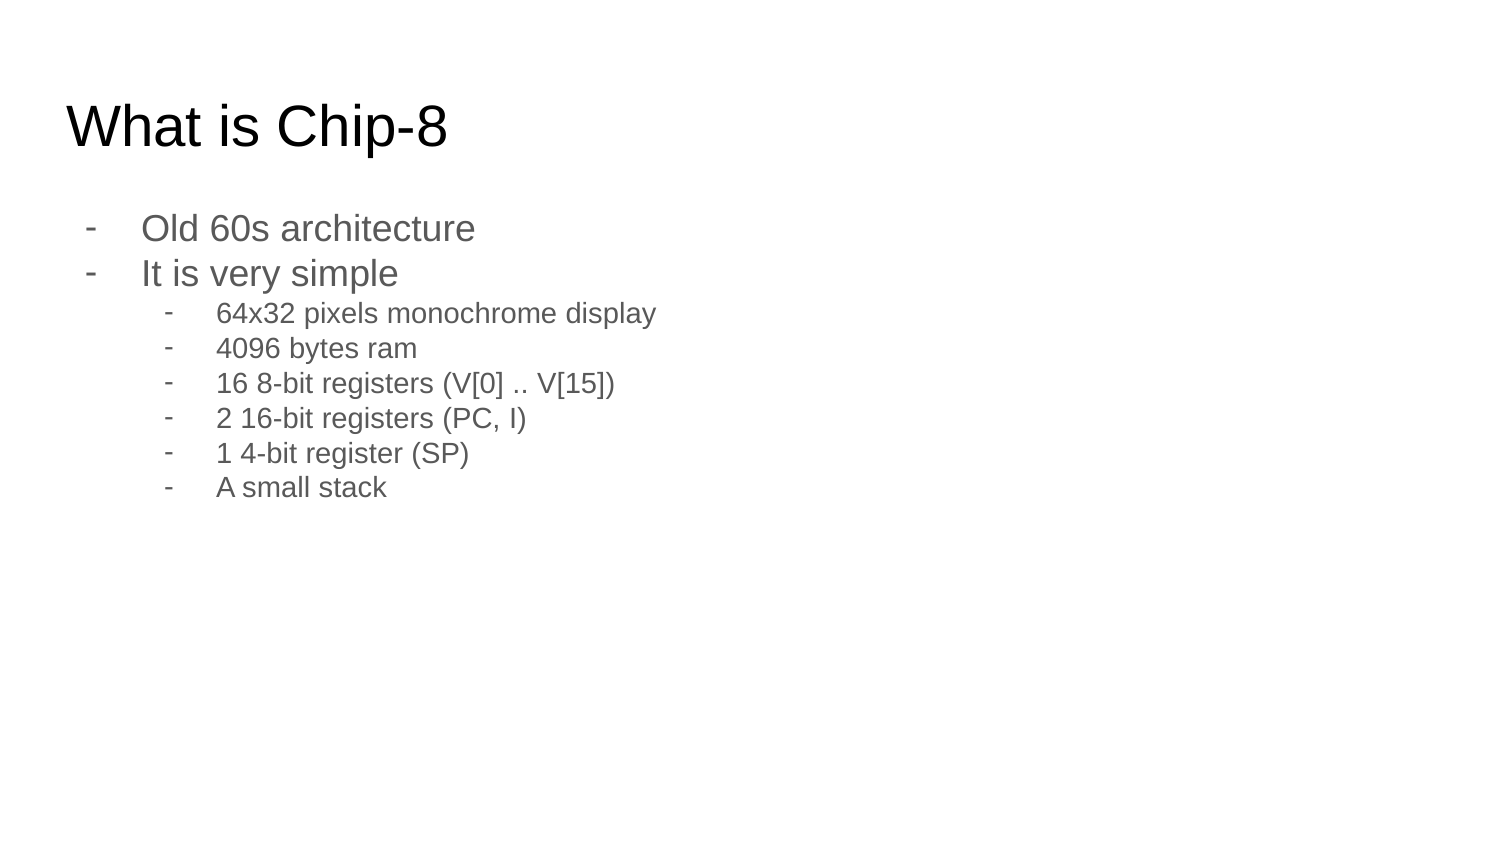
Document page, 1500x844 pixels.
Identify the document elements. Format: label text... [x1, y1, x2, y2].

title What is Chip-8 [51, 72, 1449, 167]
list Old 60s architecture It is very simple 64x32 pixels monochrome display 4096 bytes ram 16 8-bit registers (V[0] .. V[15]) 2 16-bit registers (PC, I) 1 4-bit register (SP) A small stack [51, 189, 1449, 750]
